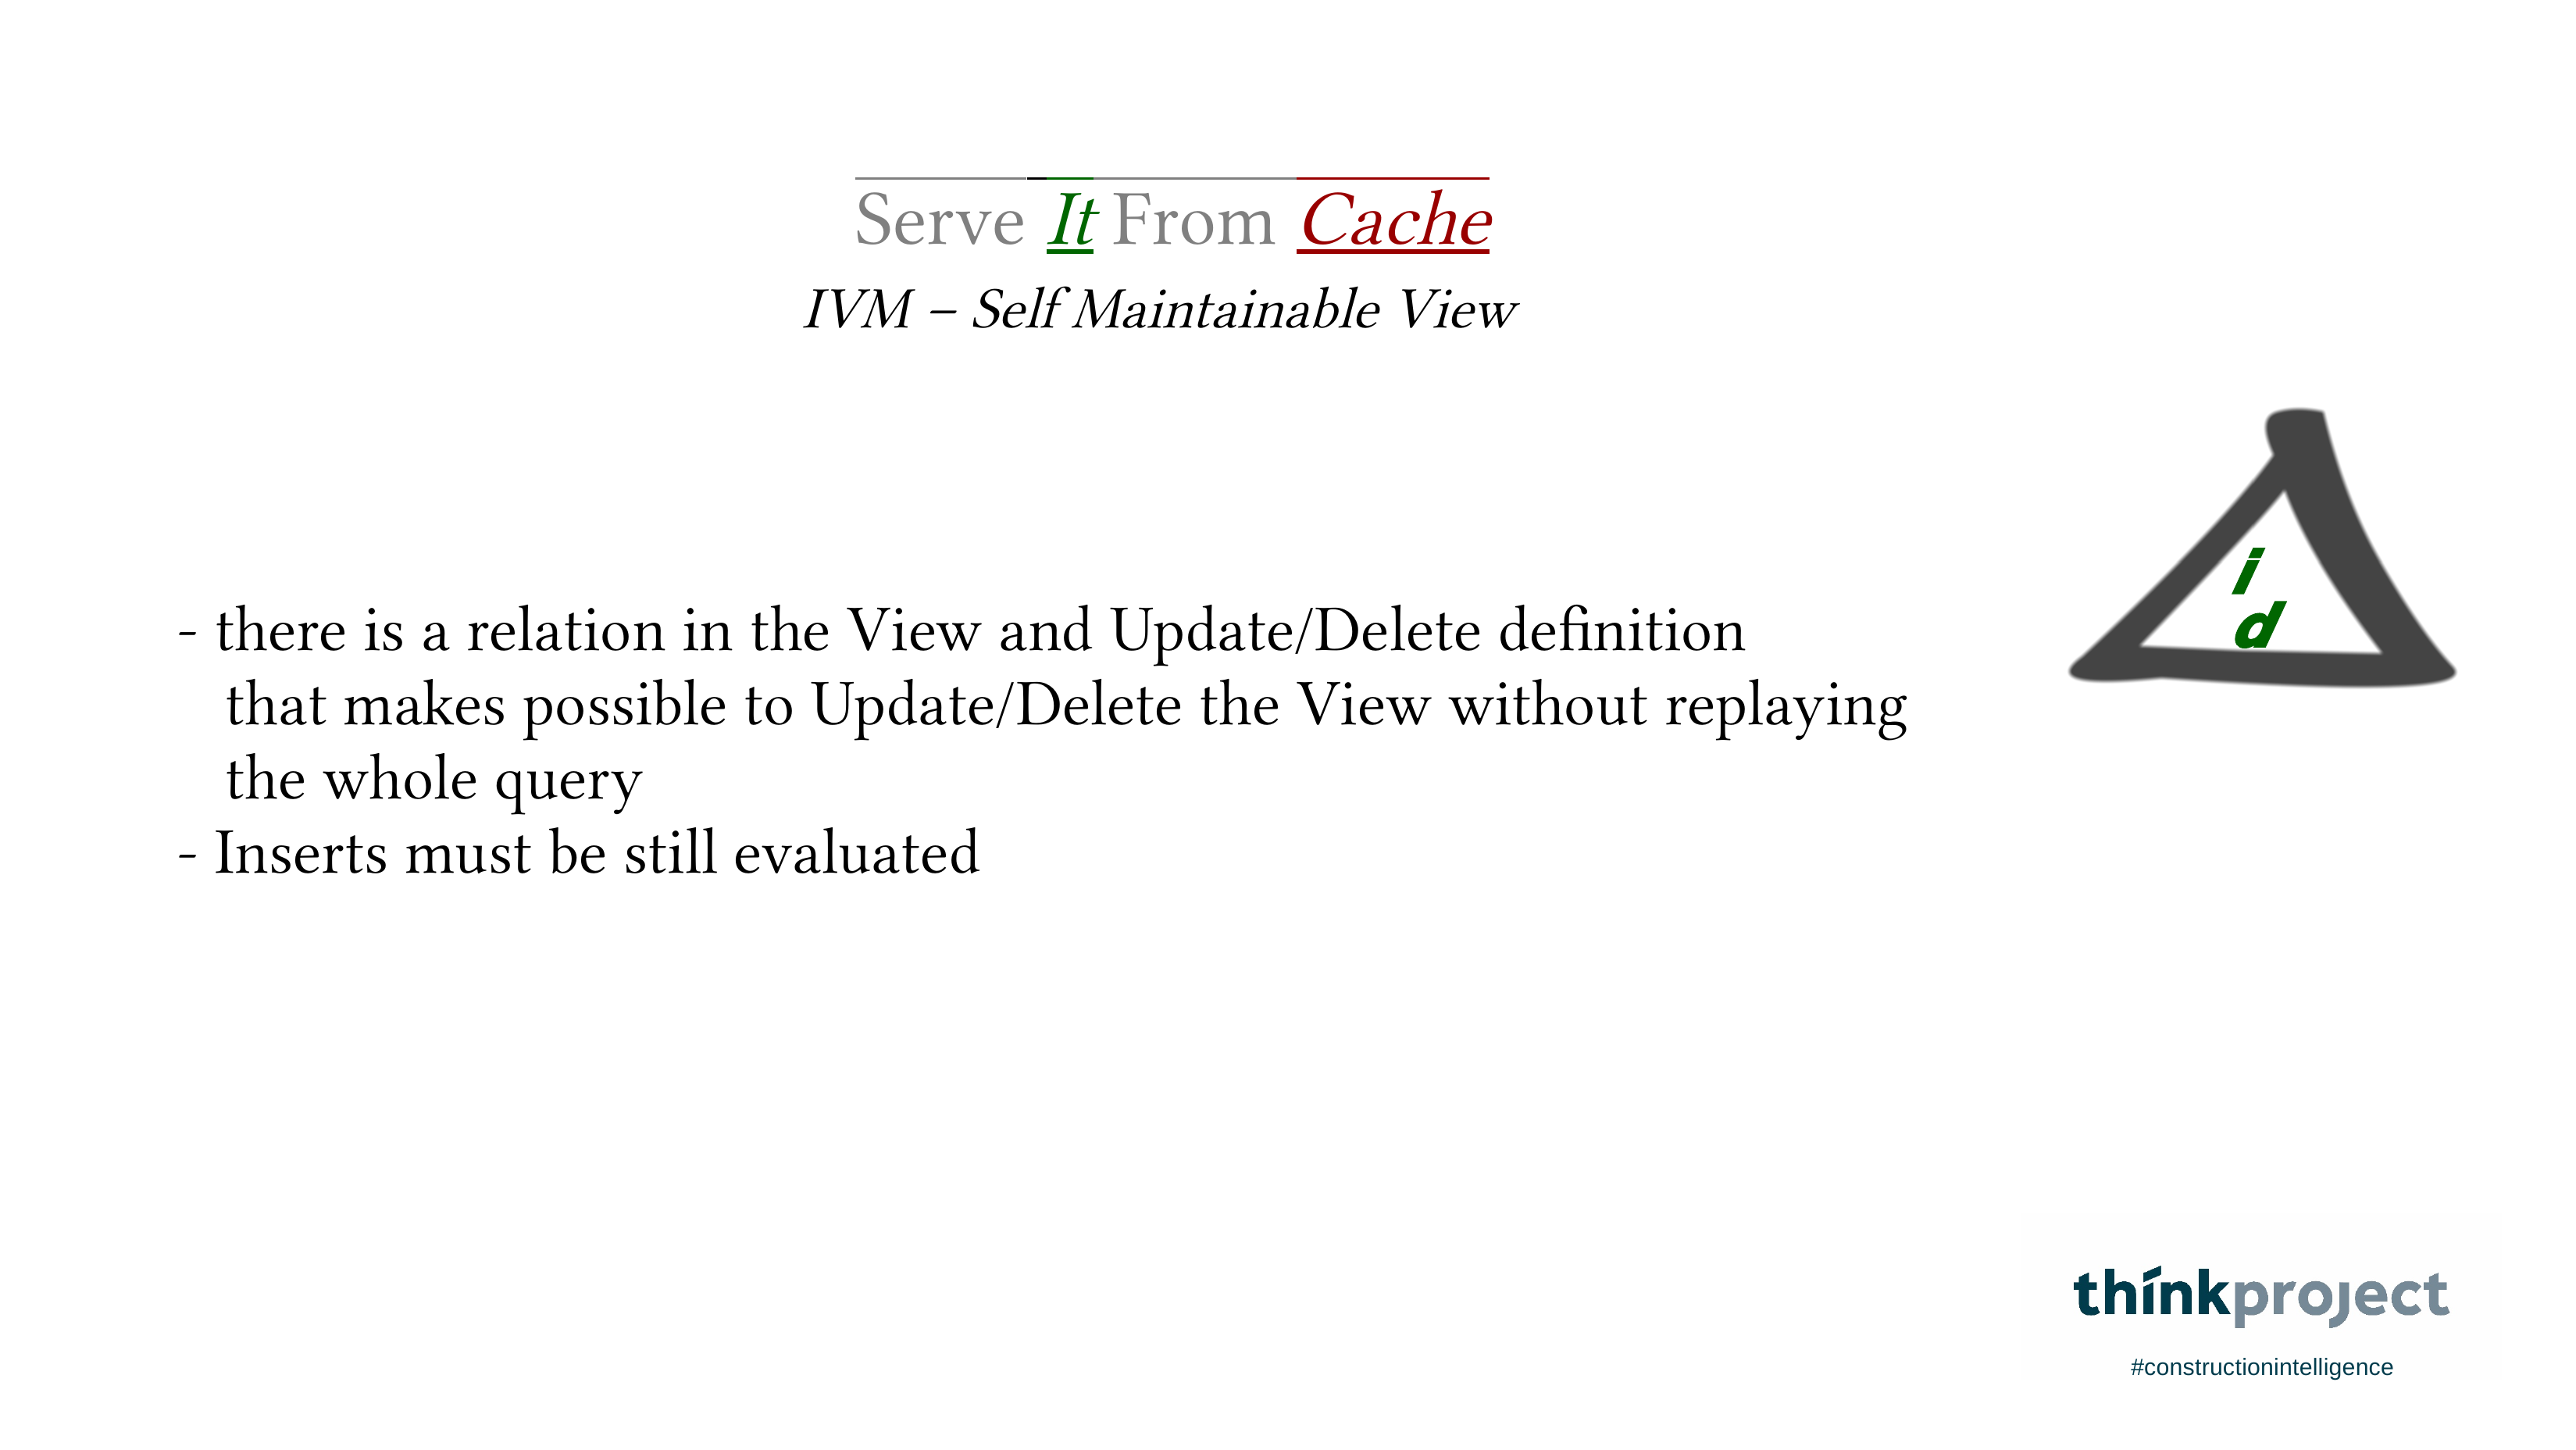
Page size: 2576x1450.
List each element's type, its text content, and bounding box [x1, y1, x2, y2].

text_box - there is a relation in the View and Update/Delete definition that makes possible to Update/Delete the View without replaying the whole query - Inserts must be still evaluated [165, 586, 1922, 895]
text_box id [2219, 547, 2299, 666]
picture [2021, 1212, 2502, 1380]
picture [2044, 386, 2461, 738]
text_box Serve It From Cache [824, 168, 1602, 329]
picture [2332, 1364, 2338, 1373]
text_box IVM – Self Maintainable View [790, 270, 1572, 348]
